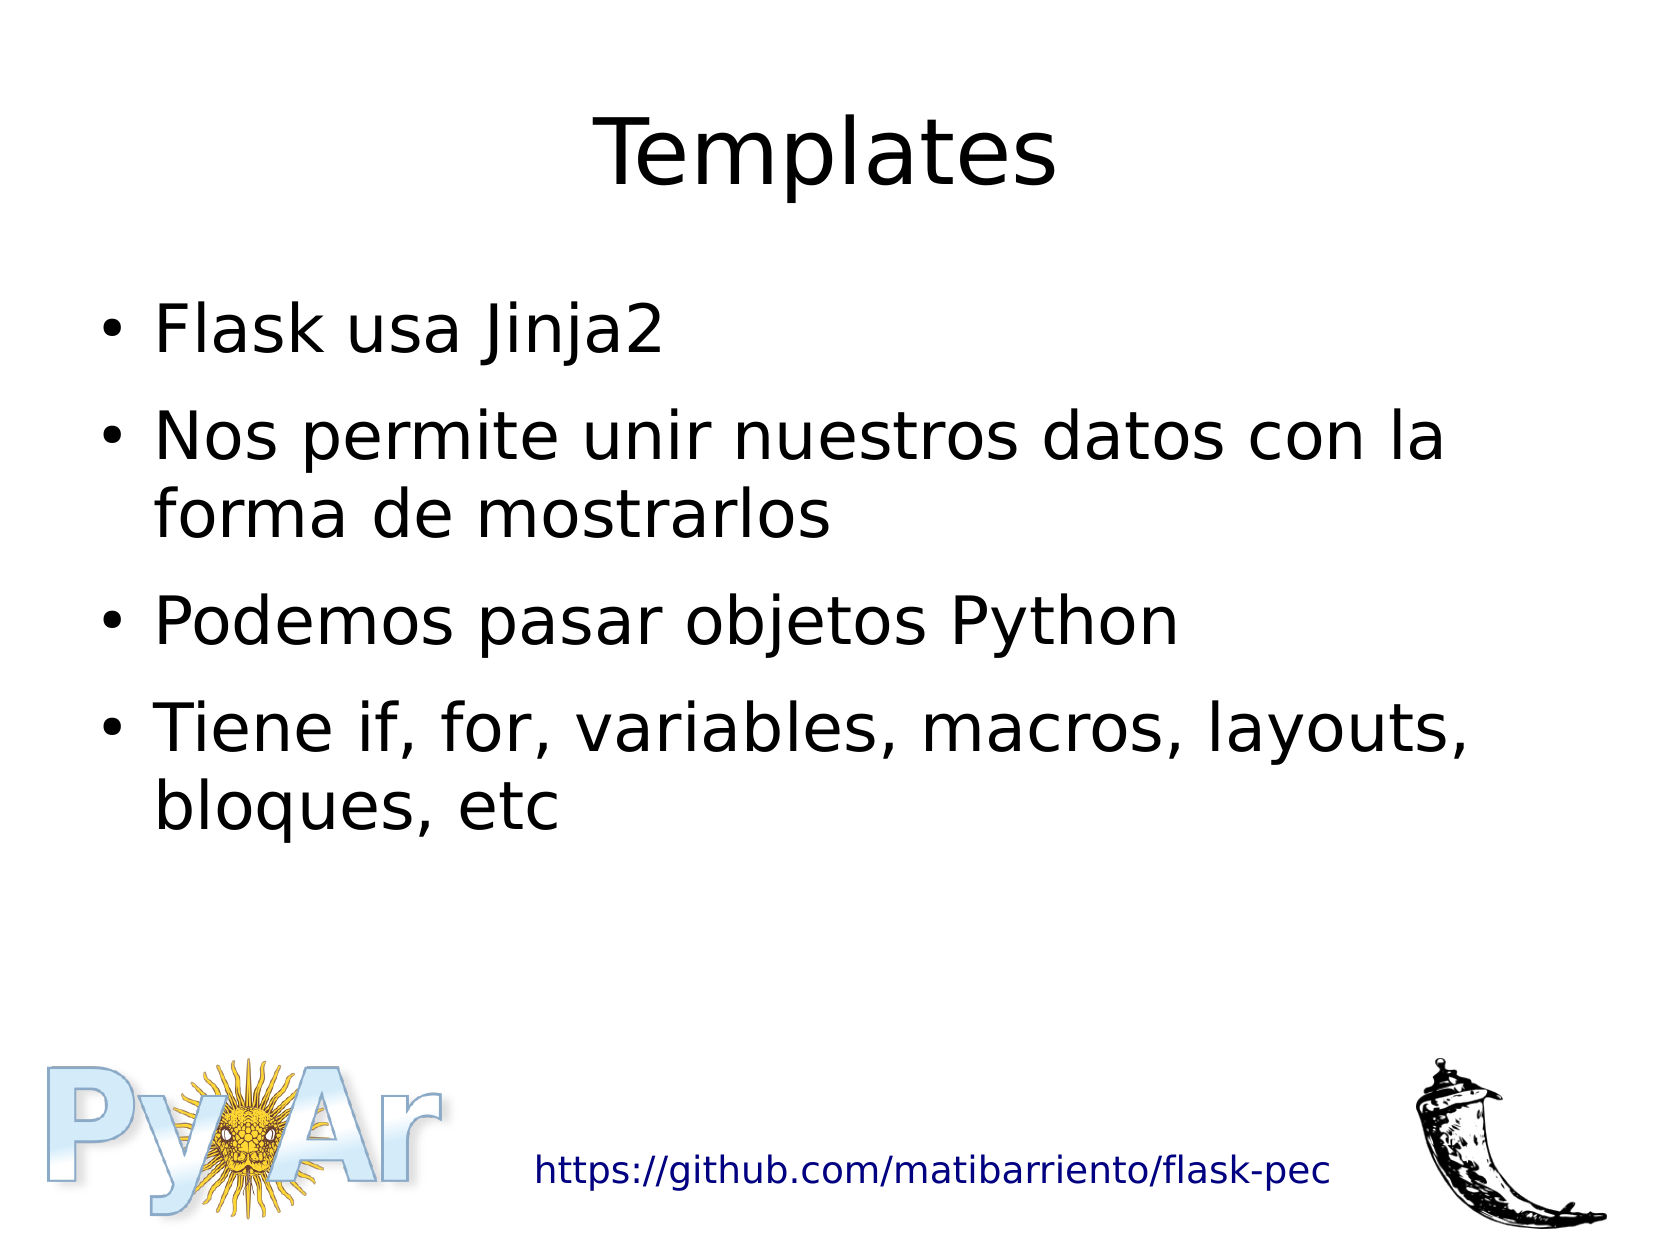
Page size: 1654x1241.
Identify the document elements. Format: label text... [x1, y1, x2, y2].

picture [47, 1058, 459, 1229]
title Templates [82, 49, 1571, 257]
list Flask usa Jinja2 Nos permite unir nuestros datos con la forma de mostrarlos Podemos pasar objetos Python Tiene if, for, variables, macros, layouts, bloques, etc [82, 290, 1571, 1010]
picture [1416, 1058, 1607, 1229]
